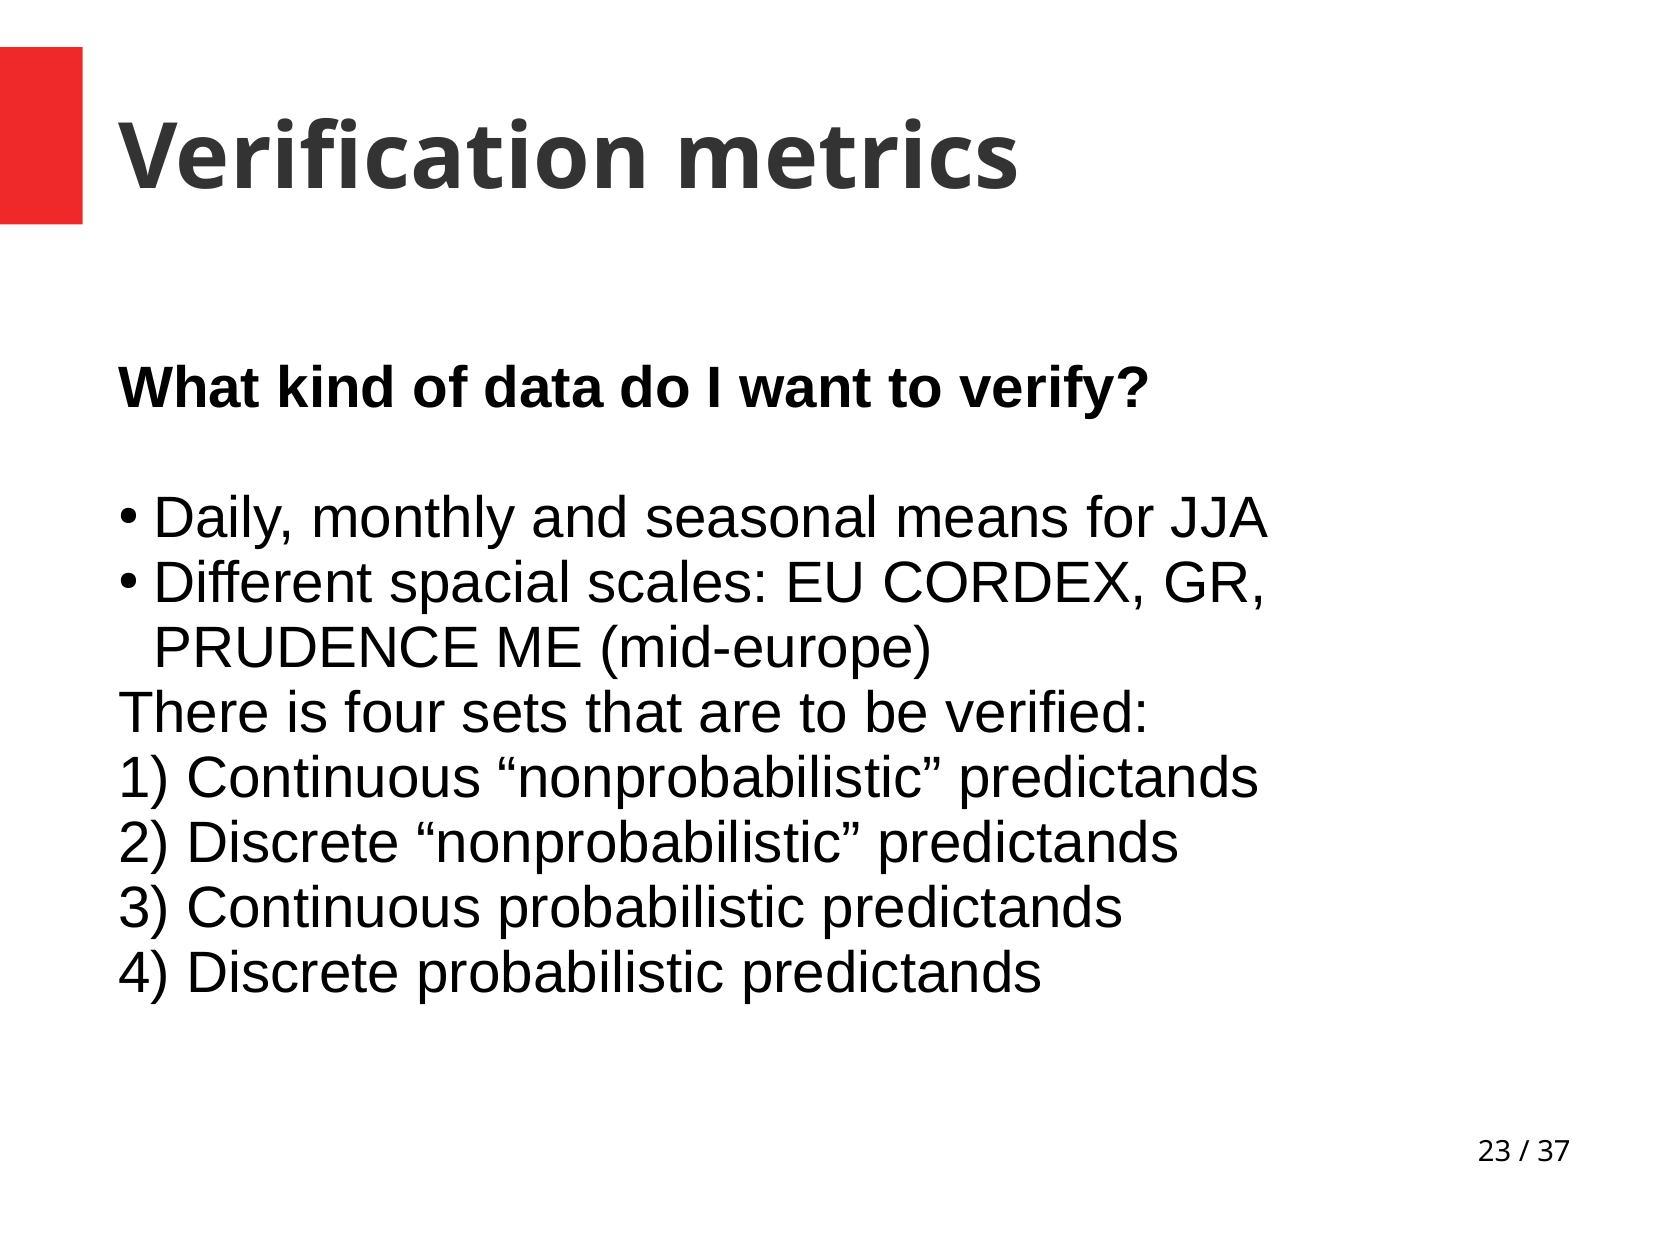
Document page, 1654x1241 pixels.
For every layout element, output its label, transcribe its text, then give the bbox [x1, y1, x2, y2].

title Verification metrics [118, 49, 1571, 257]
subtitle What kind of data do I want to verify? Daily, monthly and seasonal means for JJA Different spacial scales: EU CORDEX, GR, PRUDENCE ME (mid-europe) There is four sets that are to be verified: Continuous “nonprobabilistic” predictands Discrete “nonprobabilistic” predictands Continuous probabilistic predictands Discrete probabilistic predictands [118, 354, 1536, 1229]
